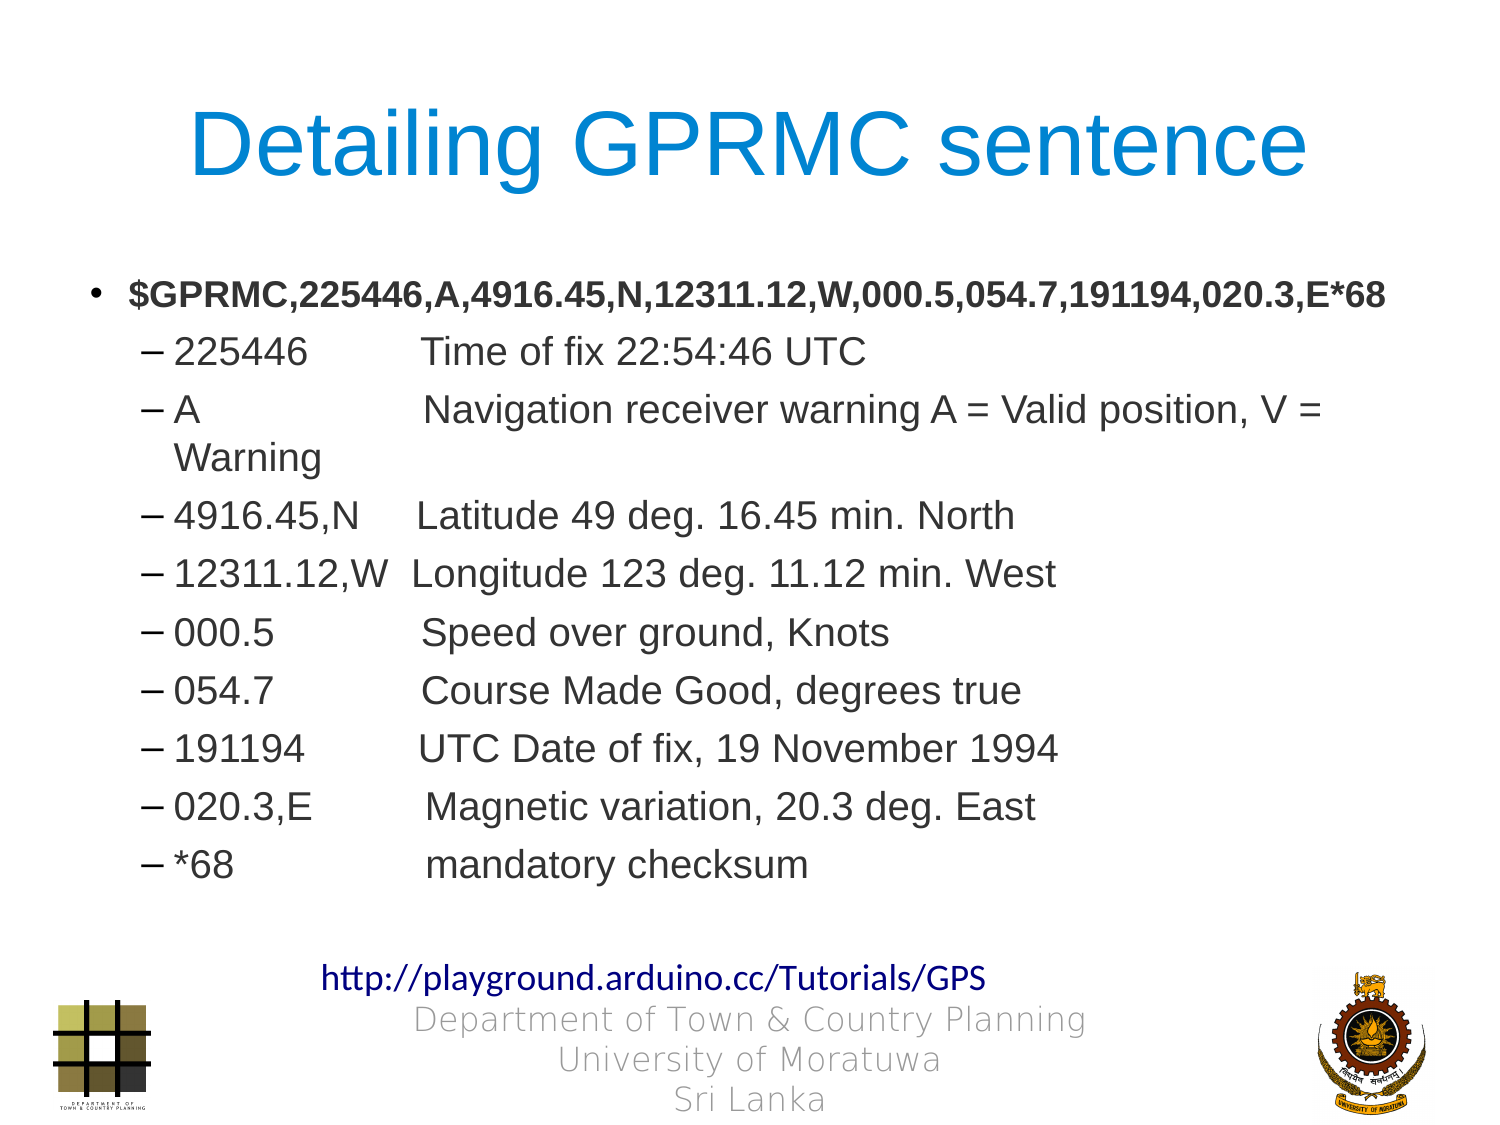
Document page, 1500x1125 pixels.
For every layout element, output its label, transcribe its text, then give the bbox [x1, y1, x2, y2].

picture [1312, 966, 1435, 1125]
text_box http://playground.arduino.cc/Tutorials/GPS [305, 945, 1141, 1006]
picture [53, 1000, 151, 1110]
list $GPRMC,225446,A,4916.45,N,12311.12,W,000.5,054.7,191194,020.3,E*68 225446 Time of fix 22:54:46 UTC A Navigation receiver warning A = Valid position, V = Warning 4916.45,N Latitude 49 deg. 16.45 min. North 12311.12,W Longitude 123 deg. 11.12 min. West 000.5 Speed over ground, Knots 054.7 Course Made Good, degrees true 191194 UTC Date of fix, 19 November 1994 020.3,E Magnetic variation, 20.3 deg. East *68 mandatory checksum [75, 262, 1426, 916]
title Detailing GPRMC sentence [75, 45, 1426, 233]
